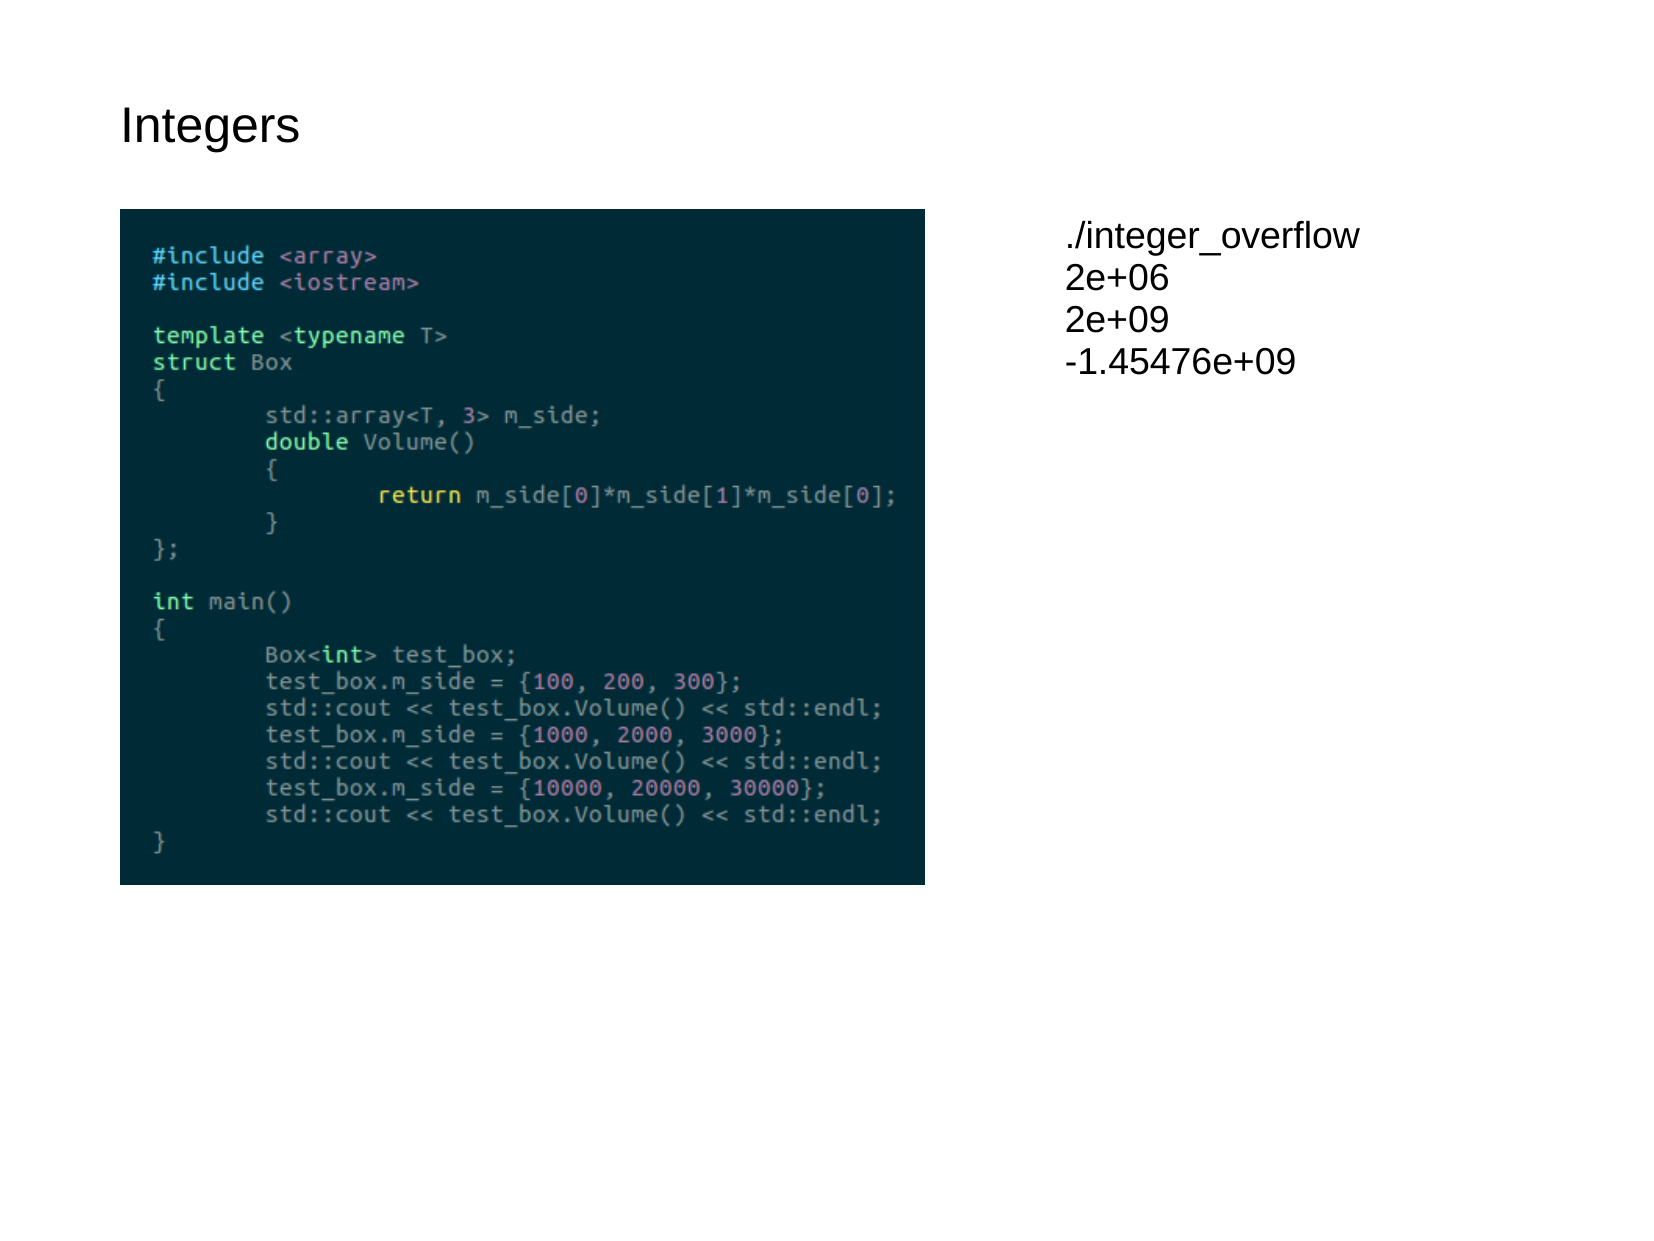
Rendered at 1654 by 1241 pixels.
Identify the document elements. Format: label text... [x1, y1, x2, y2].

picture [323, 646, 334, 662]
picture [874, 818, 879, 826]
picture [422, 328, 433, 343]
picture [646, 780, 700, 795]
picture [436, 646, 446, 662]
picture [575, 488, 588, 503]
picture [169, 597, 179, 609]
picture [535, 411, 545, 423]
picture [450, 806, 460, 822]
picture [548, 406, 559, 423]
picture [449, 777, 460, 795]
picture [393, 783, 405, 795]
picture [267, 810, 277, 822]
picture [351, 757, 363, 769]
picture [815, 485, 826, 503]
picture [364, 278, 377, 290]
picture [252, 278, 263, 290]
picture [464, 408, 474, 423]
picture [394, 433, 404, 449]
picture [773, 697, 784, 715]
picture [605, 674, 615, 689]
picture [183, 592, 193, 609]
picture [576, 754, 588, 769]
picture [380, 411, 390, 423]
picture [155, 592, 165, 609]
picture [590, 810, 602, 822]
picture [450, 699, 460, 715]
picture [802, 486, 812, 503]
picture [407, 278, 419, 288]
picture [520, 698, 546, 715]
picture [407, 810, 418, 820]
picture [745, 486, 756, 496]
picture [605, 752, 615, 769]
picture [521, 779, 530, 800]
picture [365, 757, 376, 769]
picture [155, 539, 164, 561]
picture [492, 733, 503, 740]
picture [788, 491, 798, 503]
picture [352, 411, 362, 423]
picture [492, 786, 502, 793]
picture [351, 703, 363, 715]
picture [295, 273, 305, 290]
picture [605, 699, 615, 715]
picture [493, 699, 502, 715]
text_box ./integer_overflow 2e+06 2e+09 -1.45476e+09 [1050, 207, 1375, 391]
picture [733, 486, 740, 507]
picture [463, 703, 475, 715]
picture [521, 672, 530, 694]
picture [703, 810, 713, 820]
picture [352, 646, 362, 662]
picture [535, 674, 544, 689]
picture [857, 488, 869, 503]
picture [280, 650, 292, 662]
picture [394, 331, 404, 343]
picture [829, 810, 840, 822]
picture [309, 673, 319, 689]
picture [746, 757, 756, 769]
picture [281, 806, 291, 822]
picture [718, 672, 727, 694]
picture [337, 650, 348, 662]
picture [380, 806, 390, 822]
picture [294, 804, 305, 822]
picture [677, 698, 684, 720]
picture [520, 804, 546, 822]
picture [618, 704, 629, 715]
picture [294, 751, 305, 769]
picture [267, 726, 277, 742]
picture [267, 779, 277, 795]
picture [366, 783, 376, 795]
picture [422, 757, 432, 767]
picture [337, 703, 348, 715]
picture [266, 647, 277, 662]
picture [210, 597, 235, 609]
picture [422, 650, 432, 662]
picture [733, 685, 738, 693]
picture [436, 331, 447, 341]
picture [605, 805, 615, 822]
picture [295, 326, 305, 343]
picture [548, 704, 559, 715]
picture [380, 699, 390, 715]
picture [561, 405, 573, 423]
picture [351, 331, 362, 343]
picture [843, 751, 854, 769]
picture [281, 407, 291, 423]
picture [688, 674, 714, 689]
picture [731, 780, 799, 795]
picture [505, 411, 518, 423]
picture [746, 810, 756, 822]
picture [380, 752, 390, 769]
picture [463, 757, 475, 769]
picture [252, 251, 263, 263]
picture [168, 331, 179, 343]
picture [549, 757, 559, 769]
picture [492, 650, 502, 662]
picture [351, 810, 363, 822]
picture [267, 703, 277, 715]
picture [520, 486, 531, 503]
picture [535, 780, 545, 795]
picture [815, 810, 826, 822]
picture [874, 486, 881, 507]
picture [294, 251, 305, 263]
picture [267, 513, 277, 534]
picture [295, 437, 305, 449]
picture [632, 727, 672, 742]
picture [843, 697, 854, 715]
picture [169, 247, 179, 263]
picture [477, 491, 490, 503]
picture [647, 491, 657, 503]
picture [310, 251, 319, 263]
picture [394, 646, 404, 662]
picture [436, 672, 446, 689]
picture [575, 807, 588, 822]
picture [675, 674, 685, 689]
picture [280, 783, 291, 795]
picture [394, 411, 404, 428]
picture [365, 704, 376, 715]
picture [184, 358, 193, 370]
picture [619, 727, 629, 742]
picture [211, 358, 221, 370]
picture [295, 677, 305, 689]
picture [661, 486, 671, 503]
picture [605, 486, 615, 496]
picture [632, 810, 657, 822]
picture [323, 278, 334, 290]
picture [323, 331, 348, 348]
picture [337, 724, 363, 742]
picture [508, 658, 513, 666]
picture [564, 486, 571, 507]
picture [436, 779, 446, 795]
picture [422, 783, 432, 795]
picture [352, 278, 362, 290]
picture [280, 677, 292, 689]
picture [492, 752, 502, 769]
picture [717, 757, 727, 767]
picture [407, 650, 418, 662]
picture [592, 486, 599, 507]
picture [677, 751, 684, 773]
picture [267, 431, 277, 449]
picture [196, 358, 207, 370]
picture [170, 552, 176, 560]
picture [548, 491, 559, 503]
picture [266, 358, 278, 370]
picture [308, 278, 321, 290]
picture [829, 703, 840, 715]
picture [337, 251, 348, 263]
picture [182, 251, 207, 263]
picture [351, 251, 362, 268]
picture [450, 491, 460, 503]
picture [773, 804, 784, 822]
text_box Integers [105, 90, 921, 161]
picture [776, 738, 781, 746]
picture [746, 703, 756, 715]
picture [280, 278, 291, 288]
picture [154, 273, 179, 290]
picture [309, 726, 319, 742]
picture [252, 355, 263, 370]
picture [295, 783, 305, 795]
picture [829, 757, 840, 769]
picture [267, 757, 277, 769]
picture [294, 405, 305, 423]
picture [337, 810, 348, 822]
picture [576, 411, 587, 423]
picture [155, 832, 164, 853]
picture [392, 491, 405, 503]
picture [366, 677, 376, 689]
picture [224, 331, 235, 343]
picture [324, 251, 333, 263]
picture [379, 331, 391, 343]
picture [521, 725, 530, 747]
picture [268, 591, 276, 614]
picture [309, 651, 319, 661]
picture [393, 730, 405, 742]
picture [310, 779, 319, 795]
picture [366, 331, 376, 343]
picture [618, 674, 644, 689]
picture [449, 671, 460, 689]
picture [183, 331, 194, 343]
picture [547, 780, 602, 795]
picture [422, 730, 432, 742]
picture [309, 431, 321, 449]
picture [239, 592, 249, 609]
picture [705, 486, 712, 507]
picture [365, 810, 376, 822]
picture [632, 757, 658, 769]
picture [829, 491, 841, 503]
picture [464, 644, 489, 662]
picture [393, 677, 405, 689]
picture [533, 485, 545, 503]
picture [267, 411, 277, 423]
picture [858, 699, 868, 715]
picture [309, 331, 320, 348]
picture [294, 697, 305, 715]
picture [224, 272, 249, 290]
picture [337, 671, 363, 689]
picture [662, 804, 669, 826]
picture [718, 488, 727, 503]
picture [858, 752, 868, 769]
picture [463, 730, 475, 742]
picture [366, 730, 376, 742]
picture [281, 437, 292, 449]
picture [846, 486, 852, 507]
picture [225, 353, 235, 370]
picture [760, 699, 770, 715]
picture [717, 810, 728, 820]
picture [436, 491, 446, 503]
picture [674, 485, 685, 503]
picture [547, 674, 574, 689]
picture [436, 725, 446, 742]
picture [466, 431, 473, 454]
picture [268, 459, 277, 481]
picture [239, 326, 249, 343]
picture [281, 358, 291, 370]
picture [632, 703, 658, 715]
picture [520, 751, 546, 769]
picture [451, 431, 459, 454]
picture [463, 810, 475, 822]
picture [366, 411, 376, 423]
picture [703, 757, 713, 767]
picture [703, 727, 713, 742]
picture [224, 245, 249, 263]
picture [365, 434, 377, 449]
picture [815, 703, 826, 715]
picture [197, 331, 208, 348]
picture [760, 725, 769, 747]
picture [169, 353, 179, 370]
picture [802, 779, 812, 800]
picture [408, 486, 418, 503]
picture [450, 752, 460, 769]
picture [422, 677, 432, 689]
picture [478, 757, 488, 769]
picture [156, 619, 165, 640]
picture [478, 703, 488, 715]
picture [155, 380, 165, 401]
picture [618, 810, 629, 822]
picture [688, 491, 700, 503]
picture [421, 491, 432, 503]
picture [590, 757, 602, 769]
picture [407, 411, 418, 421]
picture [337, 437, 348, 449]
picture [677, 804, 684, 826]
picture [449, 724, 460, 742]
picture [366, 251, 377, 262]
picture [618, 491, 630, 503]
picture [463, 783, 474, 795]
picture [463, 677, 475, 689]
picture [760, 752, 770, 769]
picture [337, 411, 348, 423]
picture [154, 358, 165, 370]
picture [421, 810, 432, 820]
picture [422, 704, 432, 714]
picture [281, 251, 291, 262]
picture [407, 757, 418, 767]
picture [295, 650, 305, 662]
picture [366, 650, 376, 661]
picture [408, 704, 418, 714]
picture [281, 331, 291, 341]
picture [323, 433, 334, 449]
picture [379, 491, 390, 503]
picture [154, 327, 165, 343]
picture [506, 491, 516, 503]
picture [592, 419, 598, 427]
picture [760, 805, 770, 822]
picture [182, 278, 207, 290]
picture [280, 730, 292, 742]
picture [492, 806, 502, 822]
picture [594, 739, 599, 747]
picture [337, 757, 348, 769]
picture [210, 247, 221, 263]
picture [576, 700, 588, 715]
picture [716, 727, 757, 742]
picture [703, 704, 713, 714]
picture [283, 591, 290, 613]
picture [253, 597, 263, 609]
picture [253, 331, 264, 343]
picture [337, 273, 348, 290]
picture [422, 408, 433, 423]
picture [379, 437, 391, 449]
picture [478, 411, 489, 421]
picture [154, 248, 165, 263]
picture [210, 273, 221, 290]
picture [421, 437, 447, 449]
picture [337, 777, 363, 795]
picture [815, 757, 826, 769]
picture [843, 804, 854, 822]
picture [772, 751, 784, 769]
picture [717, 704, 727, 714]
picture [295, 730, 305, 742]
picture [662, 697, 670, 720]
picture [618, 757, 629, 769]
picture [548, 810, 559, 822]
picture [547, 727, 588, 742]
picture [858, 805, 868, 822]
picture [407, 437, 418, 449]
picture [478, 810, 488, 822]
picture [379, 278, 405, 290]
picture [281, 752, 291, 769]
picture [633, 780, 643, 795]
picture [267, 673, 277, 689]
picture [211, 326, 221, 343]
picture [282, 699, 291, 715]
picture [590, 703, 602, 715]
picture [662, 751, 670, 773]
picture [535, 727, 545, 742]
picture [758, 491, 771, 503]
